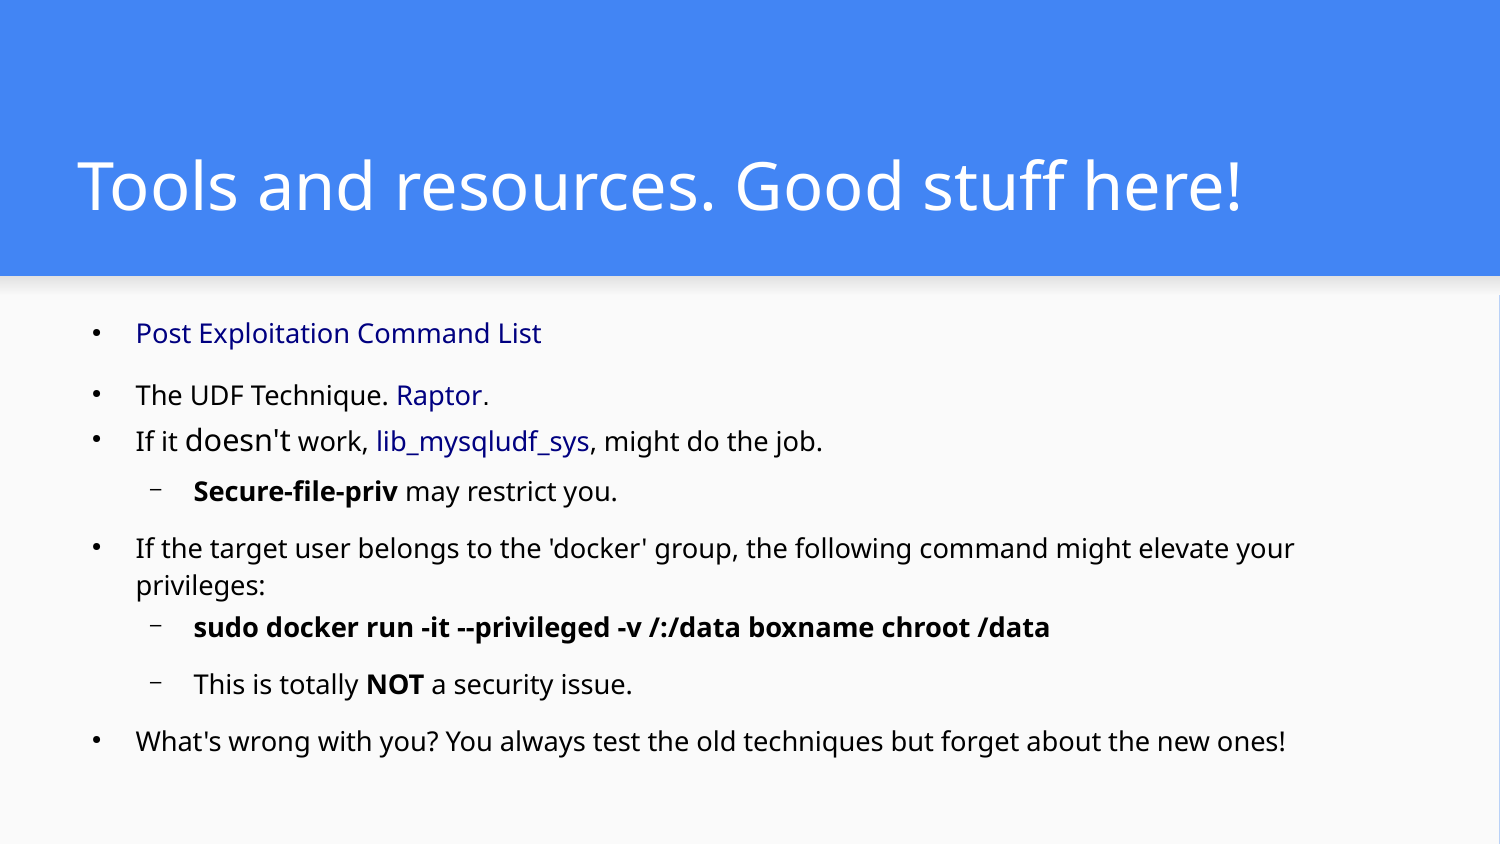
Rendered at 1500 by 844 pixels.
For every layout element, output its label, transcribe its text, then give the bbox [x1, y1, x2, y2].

title Tools and resources. Good stuff here! [77, 121, 1427, 248]
list Post Exploitation Command List The UDF Technique. Raptor. If it doesn't work, lib_mysqludf_sys, might do the job. Secure-file-priv may restrict you. If the target user belongs to the 'docker' group, the following command might elevate your privileges: sudo docker run -it --privileged -v /:/data boxname chroot /data This is totally NOT a security issue. What's wrong with you? You always test the old techniques but forget about the new ones! [77, 314, 1427, 760]
